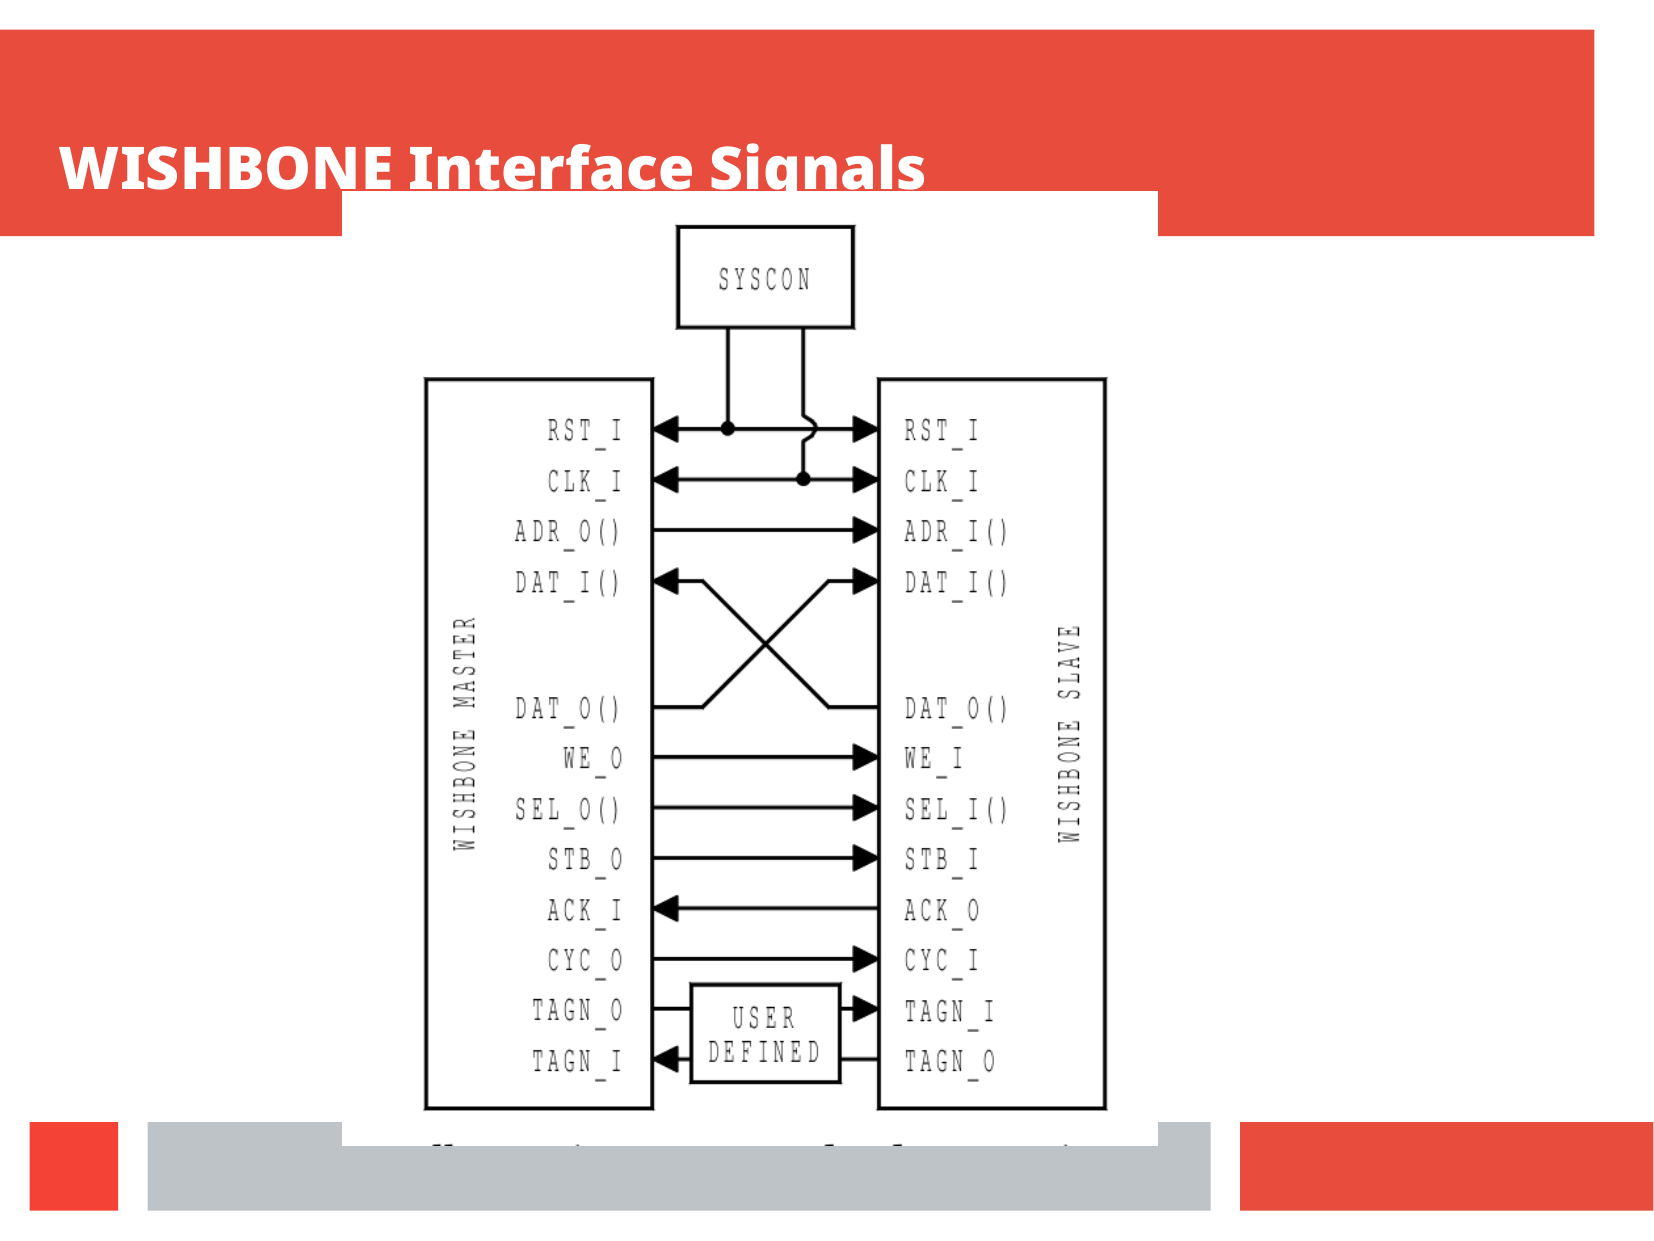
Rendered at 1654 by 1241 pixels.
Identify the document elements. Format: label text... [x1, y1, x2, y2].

title WISHBONE Interface Signals [59, 59, 1595, 207]
picture [342, 191, 1158, 1146]
